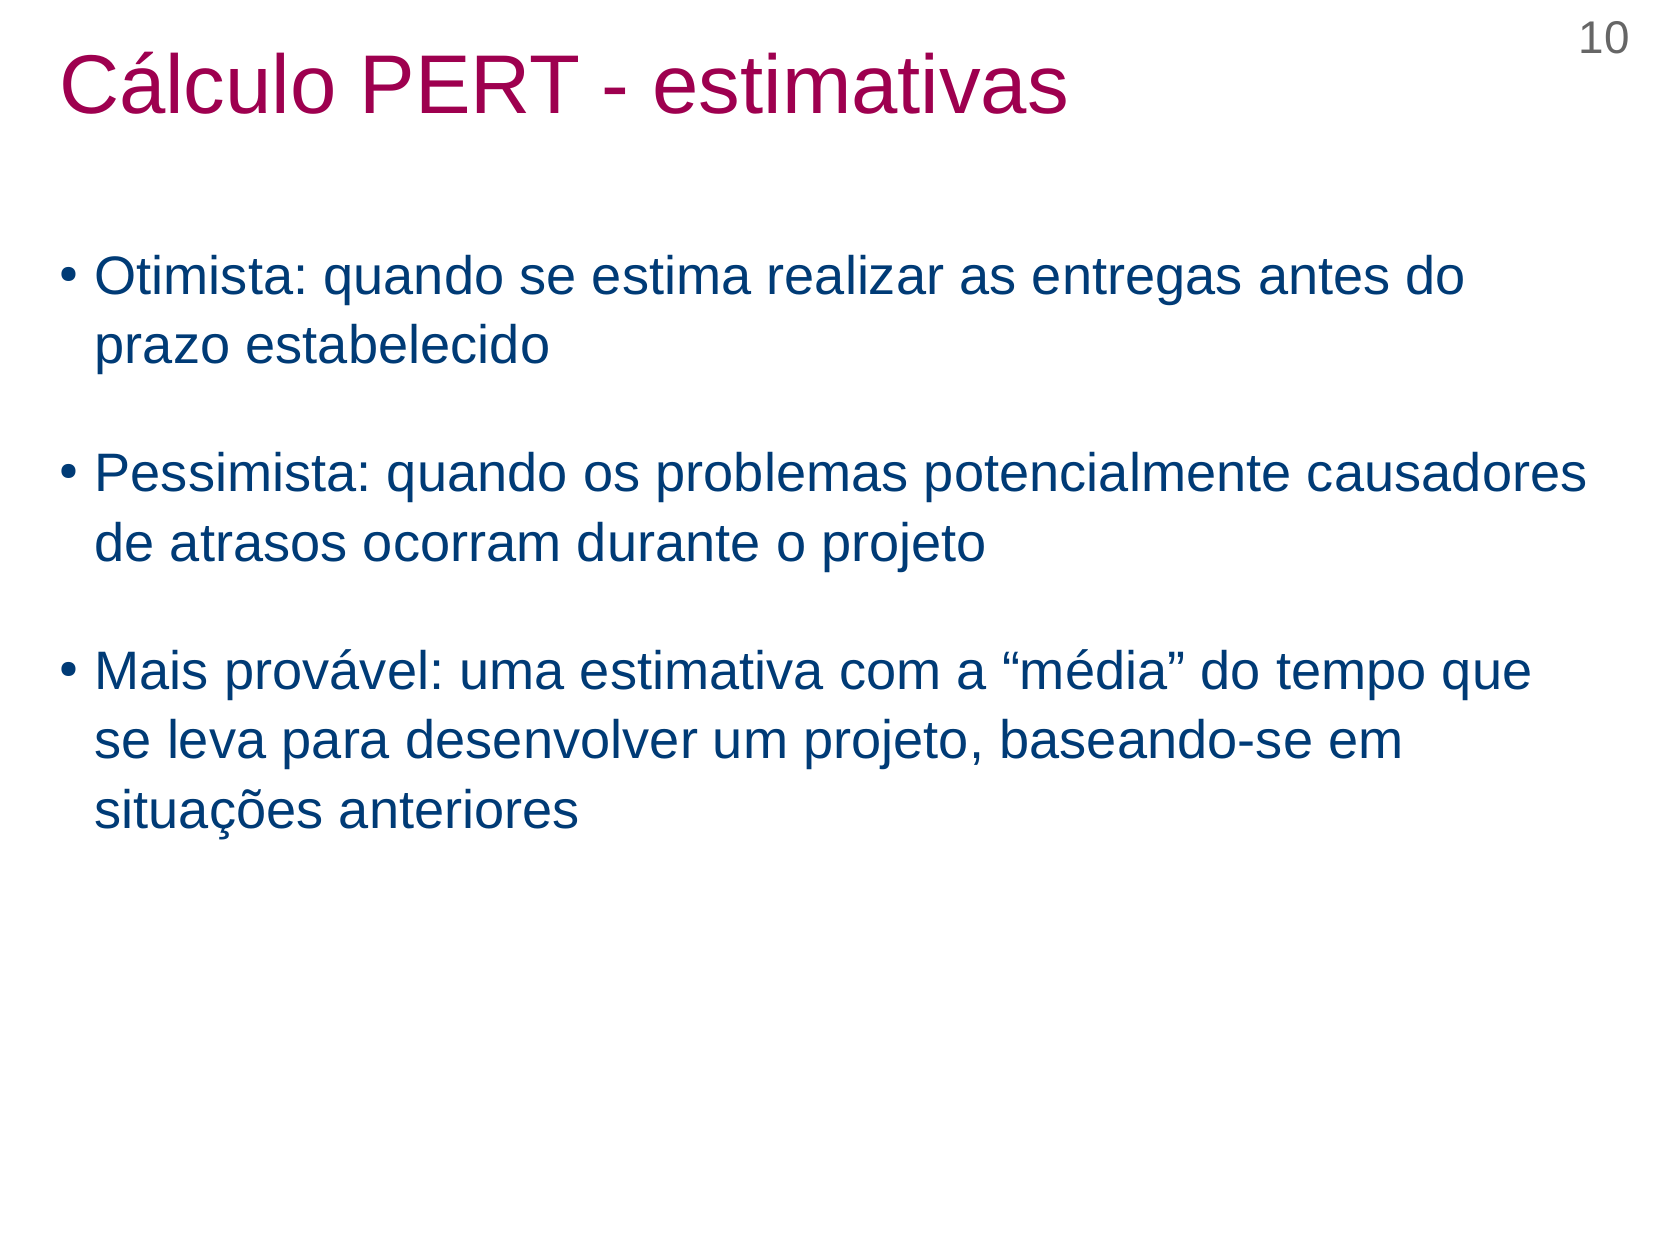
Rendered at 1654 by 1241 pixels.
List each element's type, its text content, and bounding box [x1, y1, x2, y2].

list Otimista: quando se estima realizar as entregas antes do prazo estabelecido Pessimista: quando os problemas potencialmente causadores de atrasos ocorram durante o projeto Mais provável: uma estimativa com a “média” do tempo que se leva para desenvolver um projeto, baseando-se em situações anteriores [59, 236, 1595, 1211]
title Cálculo PERT - estimativas [59, 29, 1595, 148]
